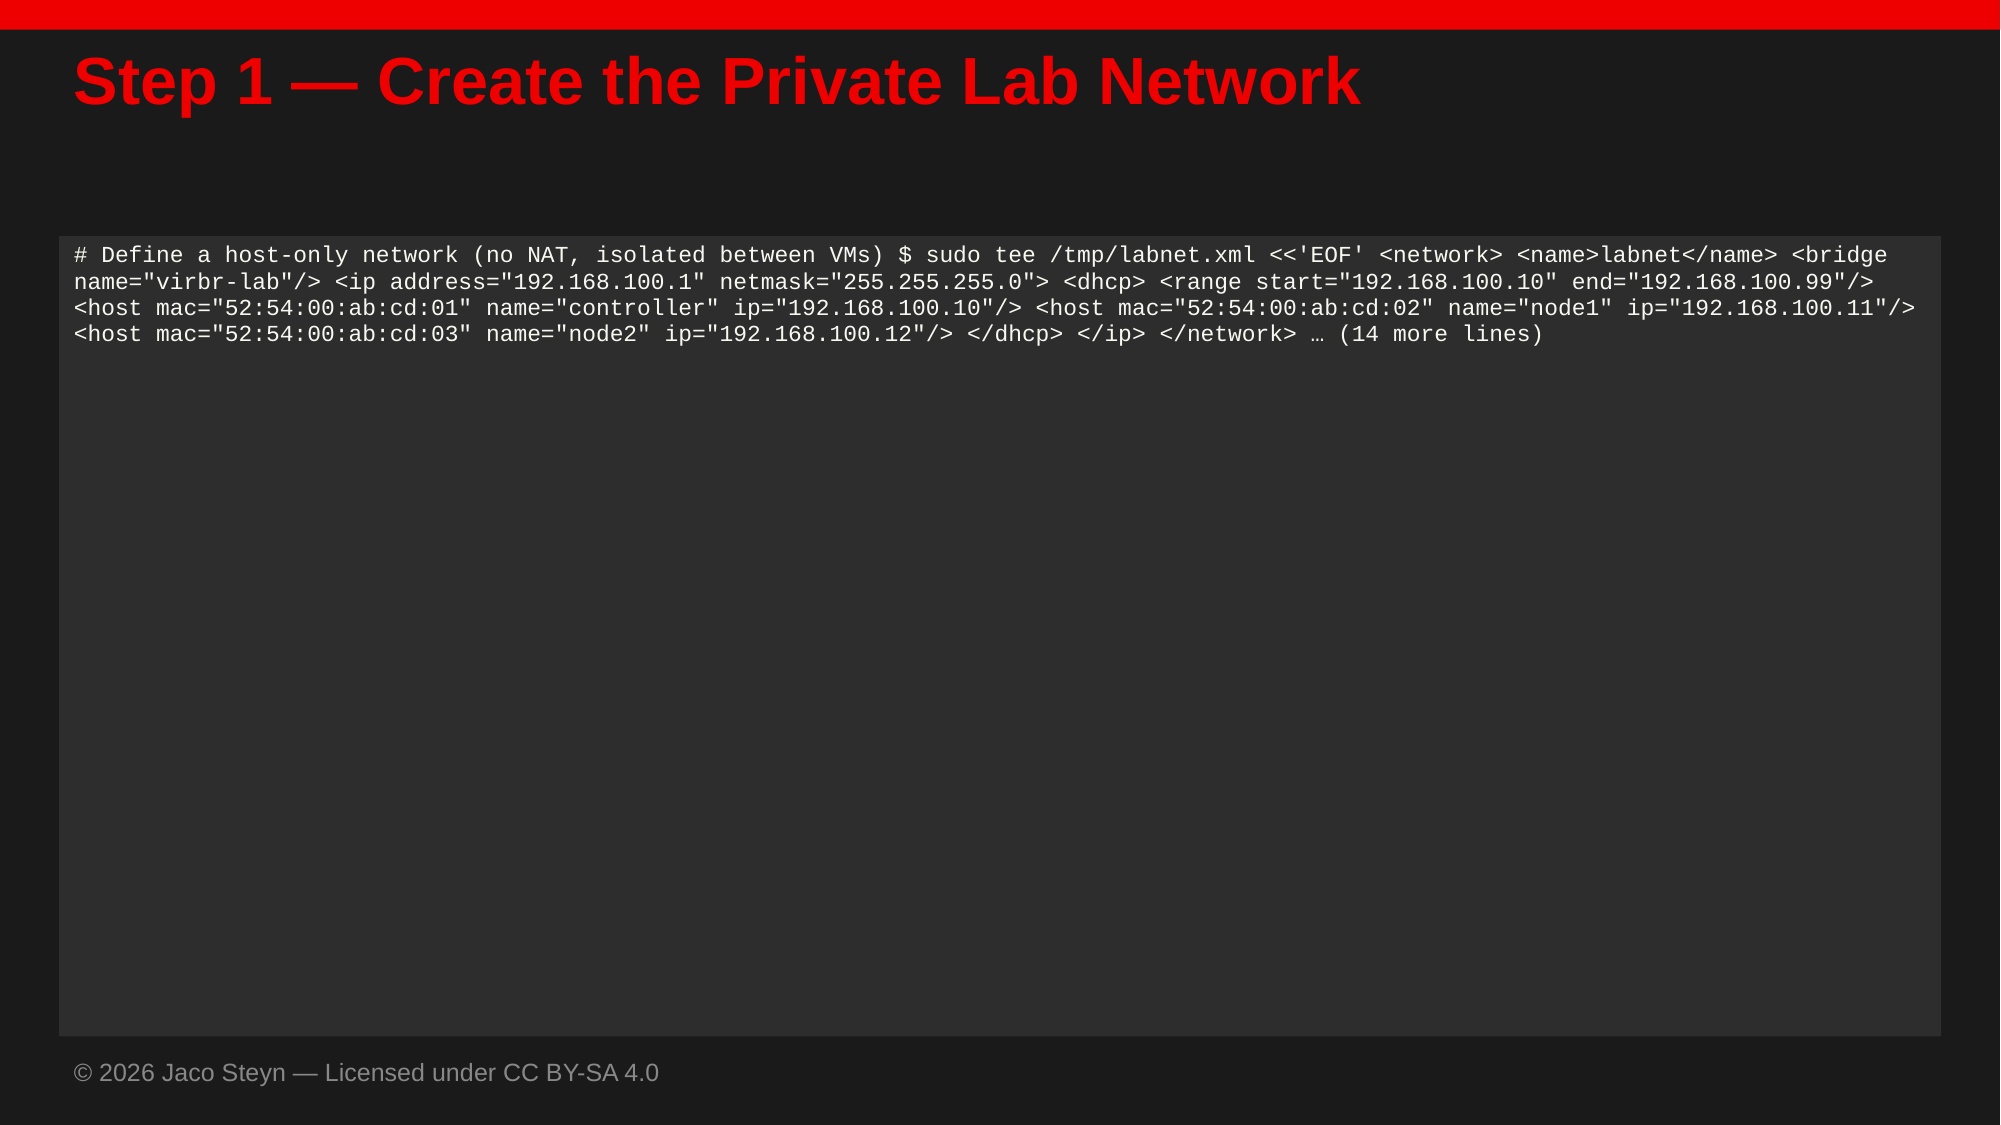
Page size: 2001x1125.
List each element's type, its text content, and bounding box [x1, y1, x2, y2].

text_box Step 1 — Create the Private Lab Network [59, 36, 1942, 208]
text_box # Define a host-only network (no NAT, isolated between VMs) $ sudo tee /tmp/labnet.xml <<'EOF' <network> <name>labnet</name> <bridge name="virbr-lab"/> <ip address="192.168.100.1" netmask="255.255.255.0"> <dhcp> <range start="192.168.100.10" end="192.168.100.99"/> <host mac="52:54:00:ab:cd:01" name="controller" ip="192.168.100.10"/> <host mac="52:54:00:ab:cd:02" name="node1" ip="192.168.100.11"/> <host mac="52:54:00:ab:cd:03" name="node2" ip="192.168.100.12"/> </dhcp> </ip> </network> … (14 more lines) [59, 236, 1942, 1037]
text_box [0, 0, 2001, 30]
text_box © 2026 Jaco Steyn — Licensed under CC BY-SA 4.0 [59, 1051, 1942, 1093]
